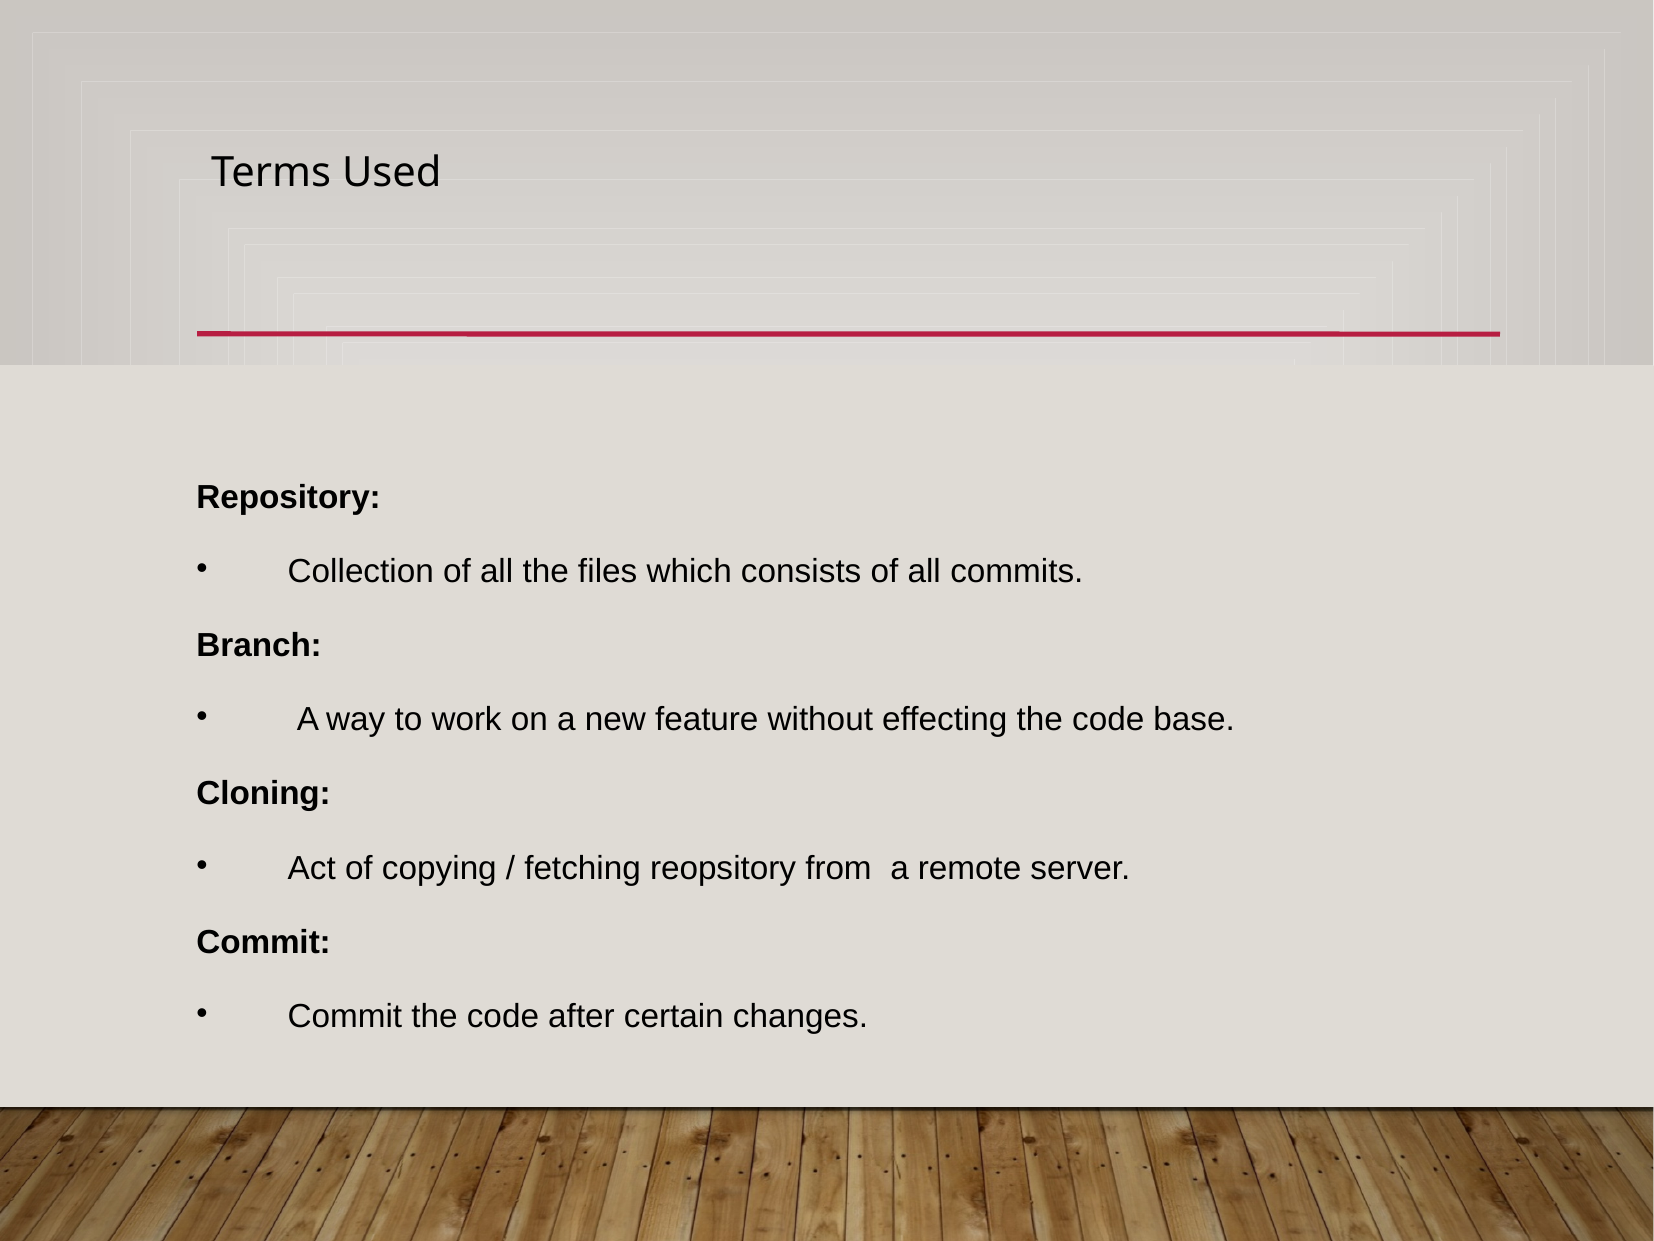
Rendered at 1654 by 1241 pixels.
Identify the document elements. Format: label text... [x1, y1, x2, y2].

subtitle Repository: Collection of all the files which consists of all commits. Branch: A way to work on a new feature without effecting the code base. Cloning: Act of copying / fetching reopsitory from a remote server. Commit: Commit the code after certain changes. [196, 364, 1499, 988]
picture [0, 1107, 1654, 1241]
title Terms Used [196, 145, 1499, 335]
